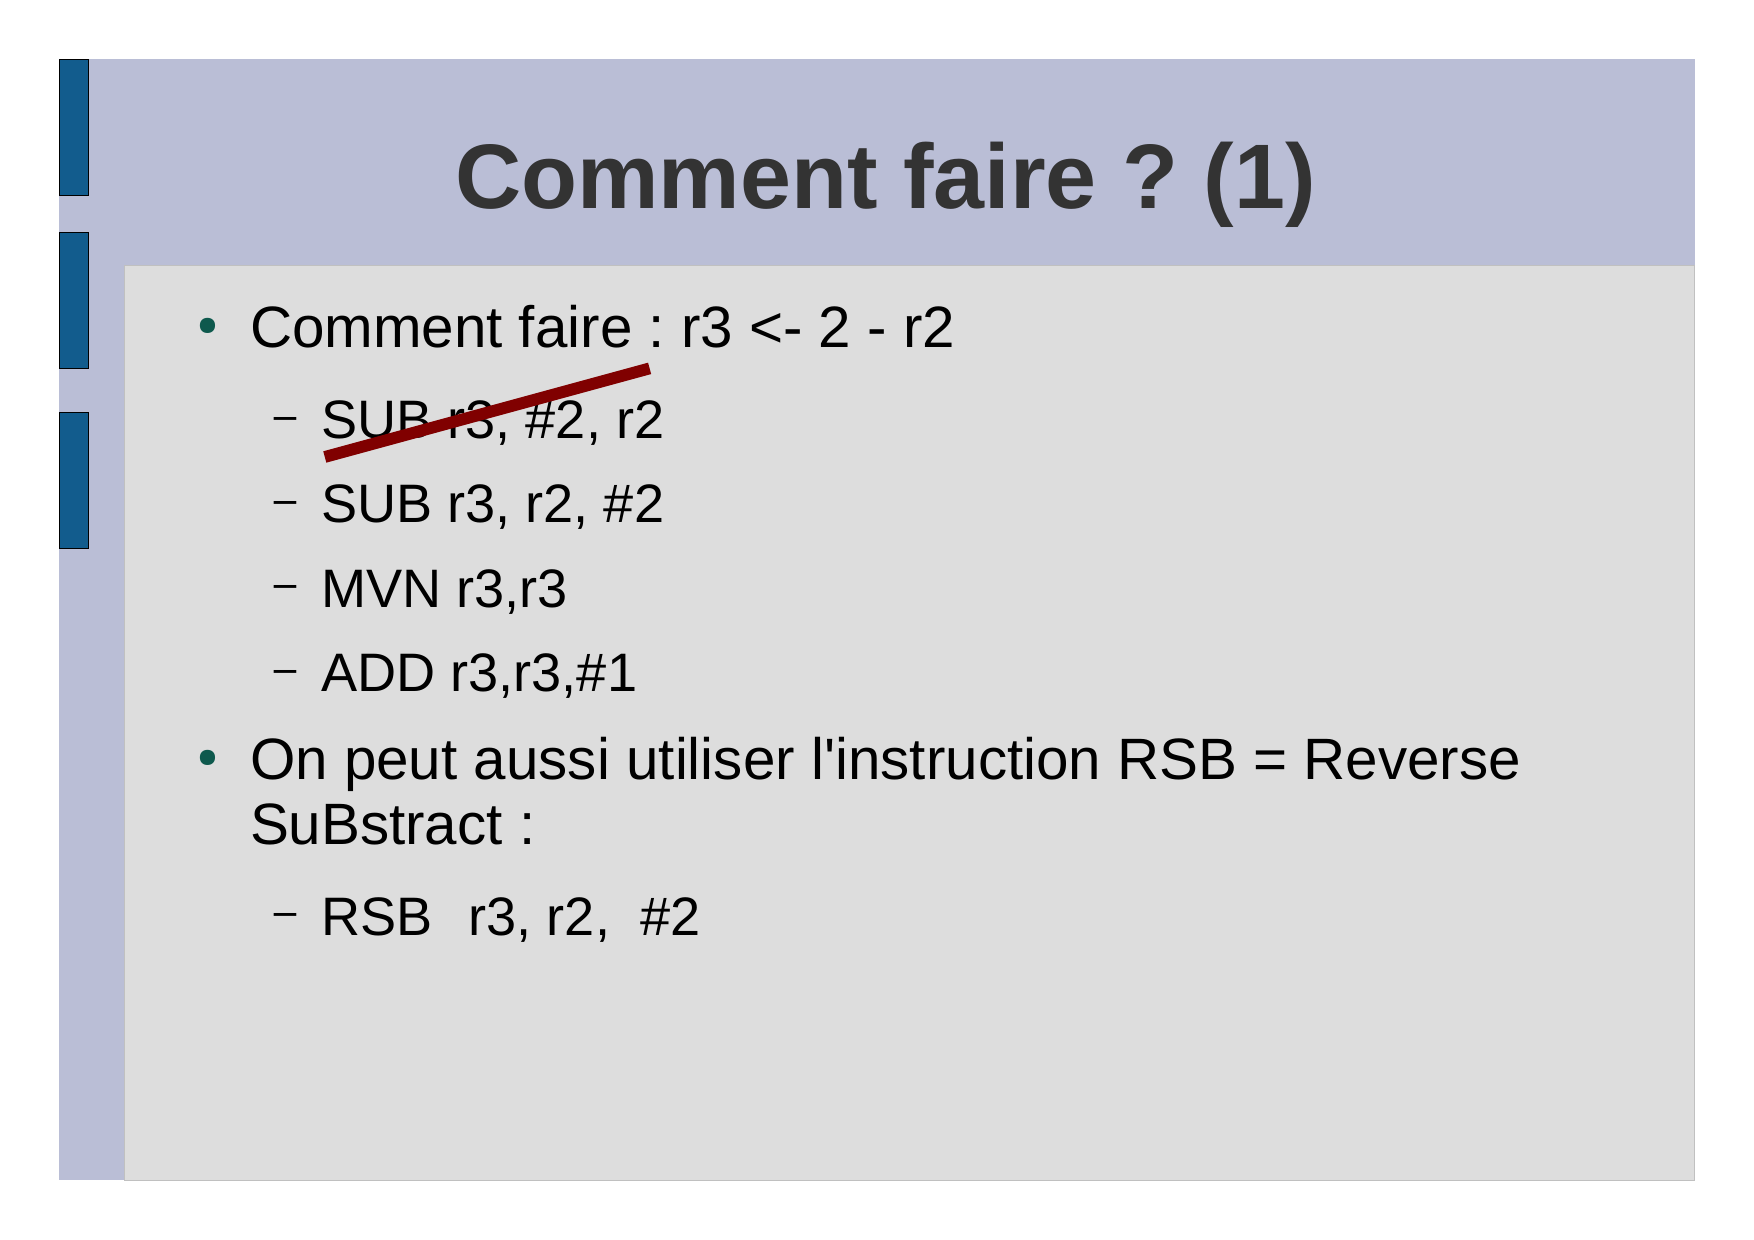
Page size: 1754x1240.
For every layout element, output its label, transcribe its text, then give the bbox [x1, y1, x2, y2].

title Comment faire ? (1) [118, 88, 1654, 266]
list Comment faire : r3 <- 2 - r2 SUB r3, #2, r2 SUB r3, r2, #2 MVN r3,r3 ADD r3,r3,#1 On peut aussi utiliser l'instruction RSB = Reverse SuBstract : RSB r3, r2, #2 [179, 295, 1577, 1093]
